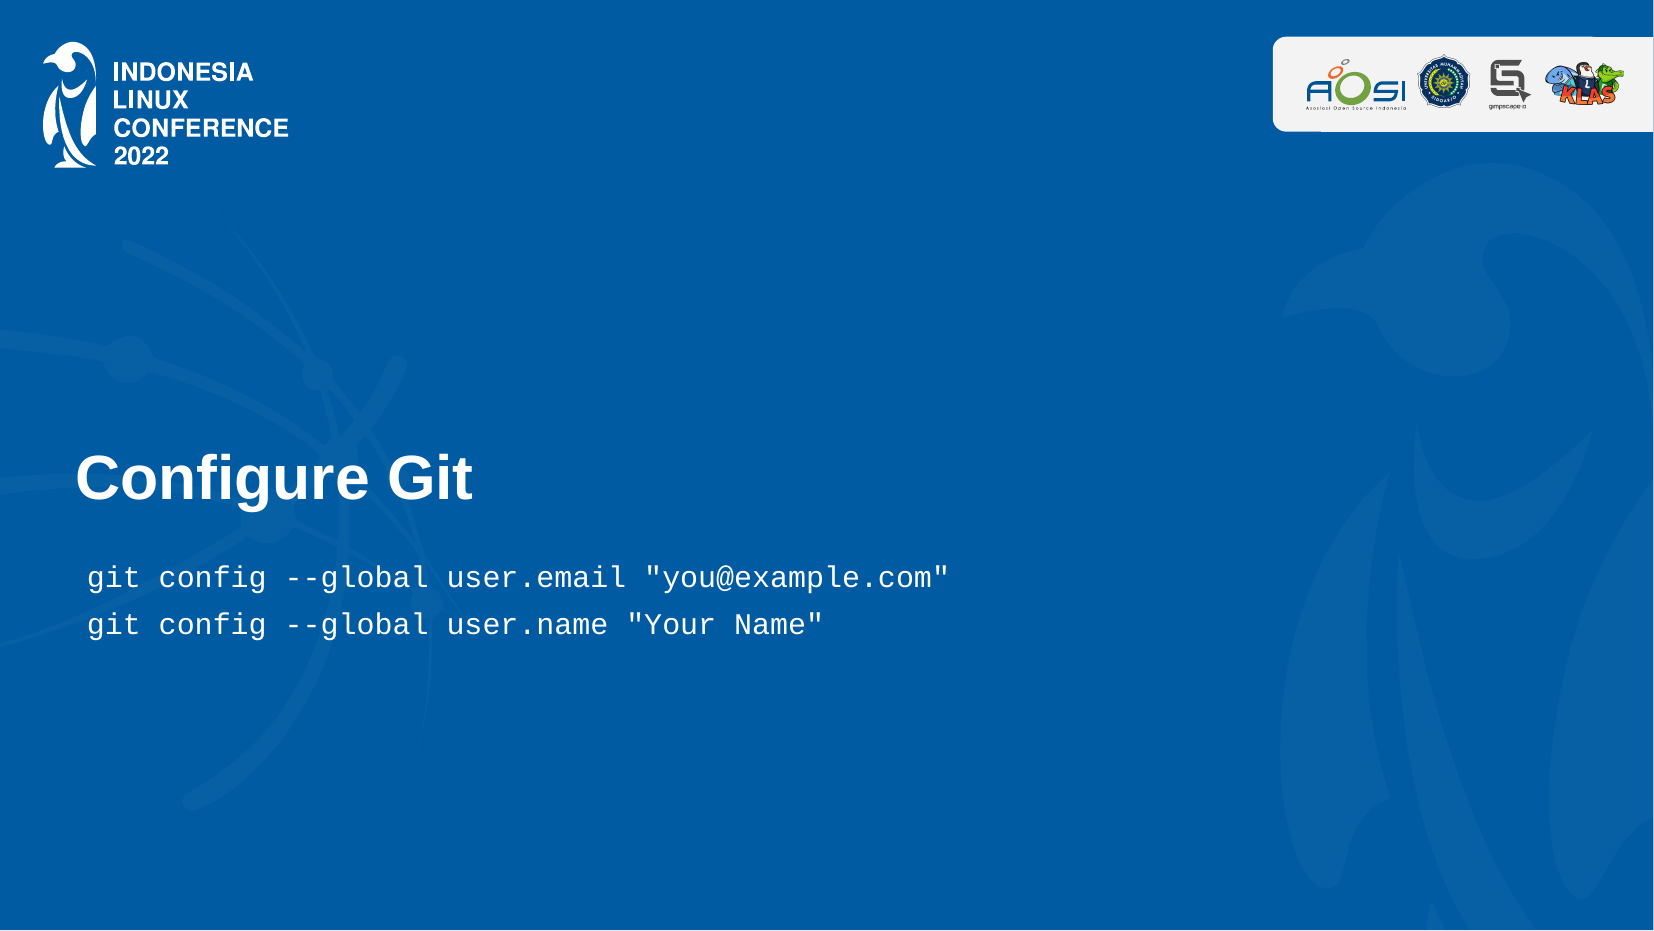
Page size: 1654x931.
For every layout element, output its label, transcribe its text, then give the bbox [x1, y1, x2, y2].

list git config --global user.email "you@example.com" git config --global user.name "Your Name" [86, 562, 1576, 645]
title Configure Git [75, 412, 1564, 544]
picture [1417, 54, 1471, 108]
picture [1545, 62, 1624, 105]
